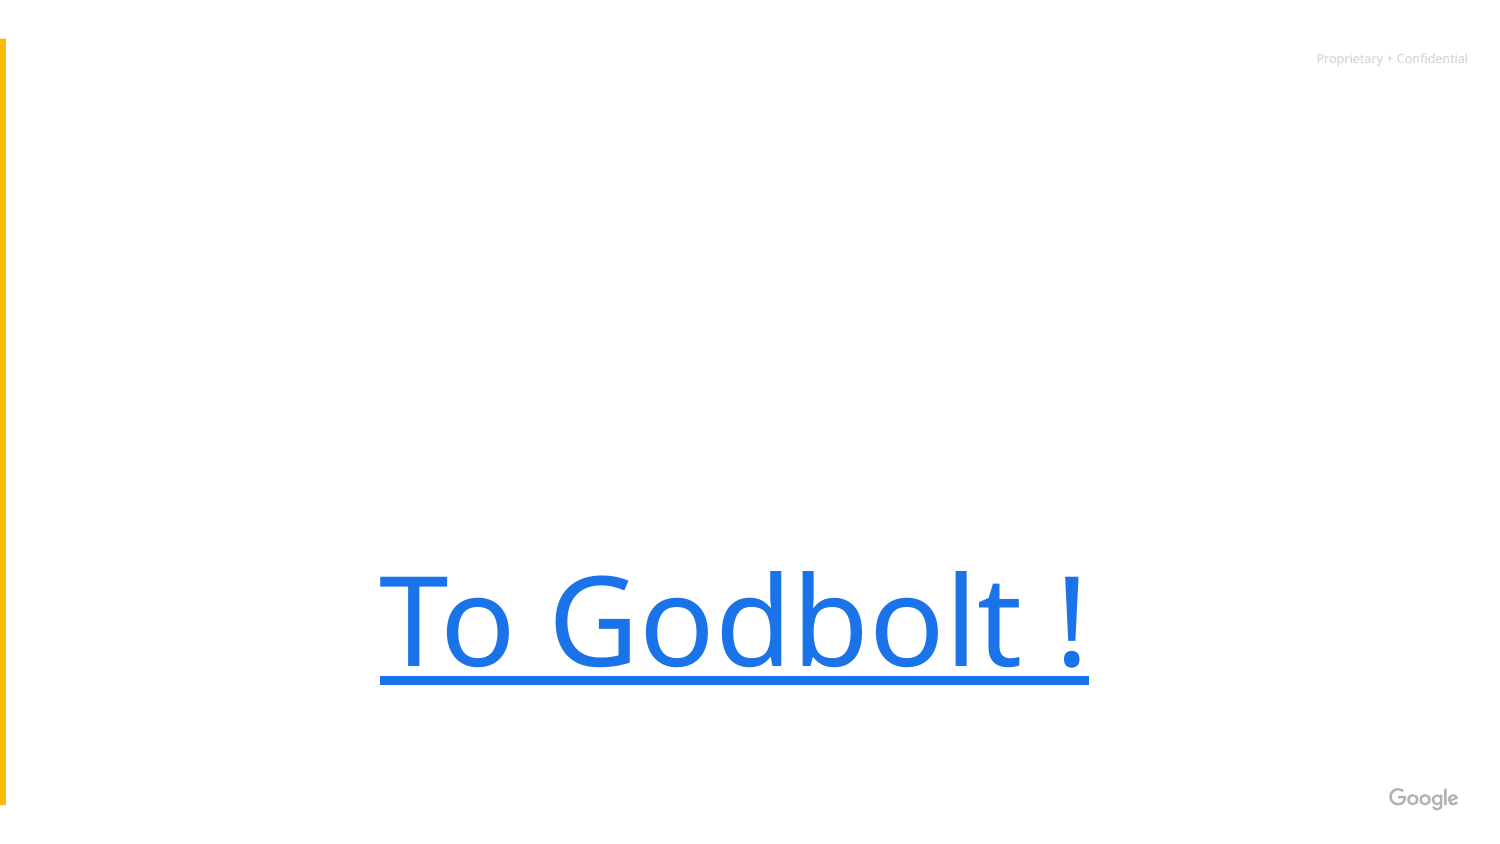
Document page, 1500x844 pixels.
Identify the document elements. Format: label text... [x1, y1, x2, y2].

list To Godbolt ! [364, 254, 1136, 590]
